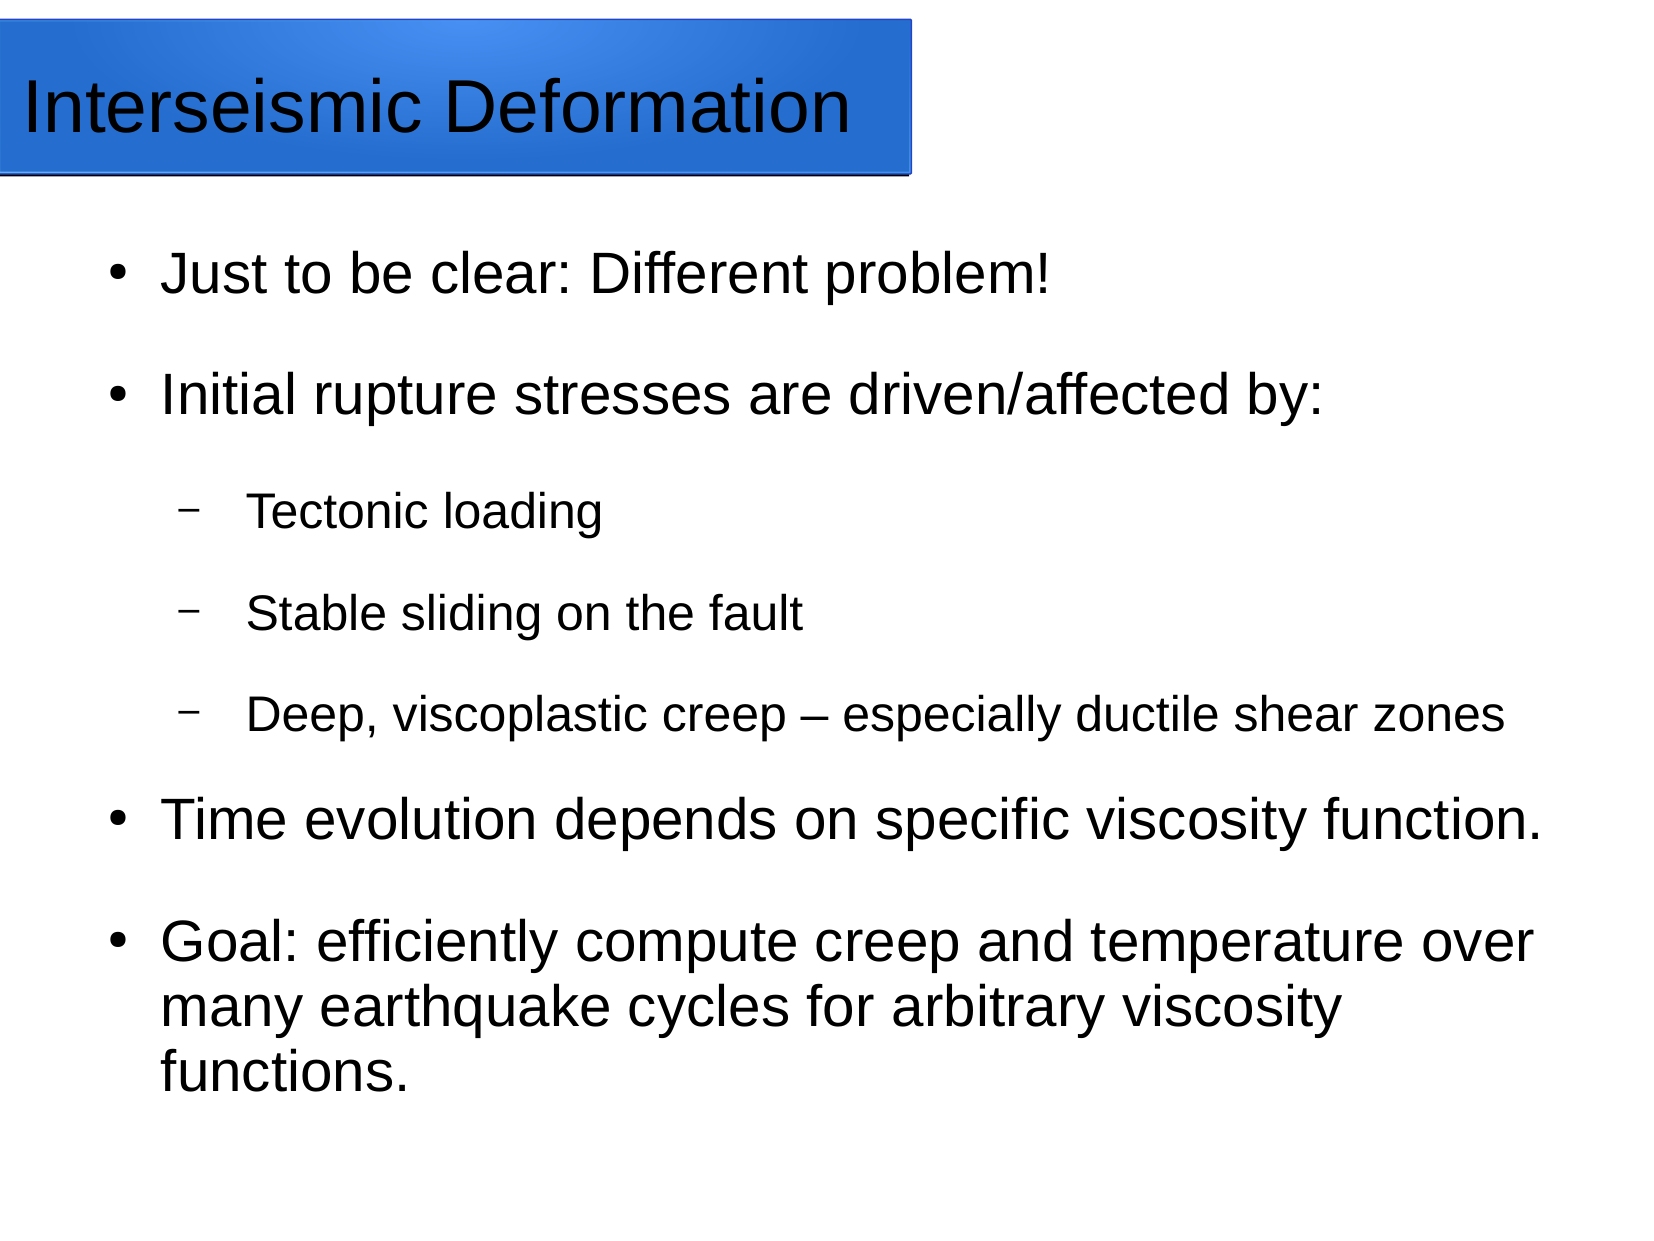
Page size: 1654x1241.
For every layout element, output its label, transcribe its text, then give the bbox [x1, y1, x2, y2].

list Just to be clear: Different problem! Initial rupture stresses are driven/affected by: Tectonic loading Stable sliding on the fault Deep, viscoplastic creep – especially ductile shear zones Time evolution depends on specific viscosity function. Goal: efficiently compute creep and temperature over many earthquake cycles for arbitrary viscosity functions. [90, 240, 1579, 1201]
title Interseismic Deformation [22, 47, 886, 166]
